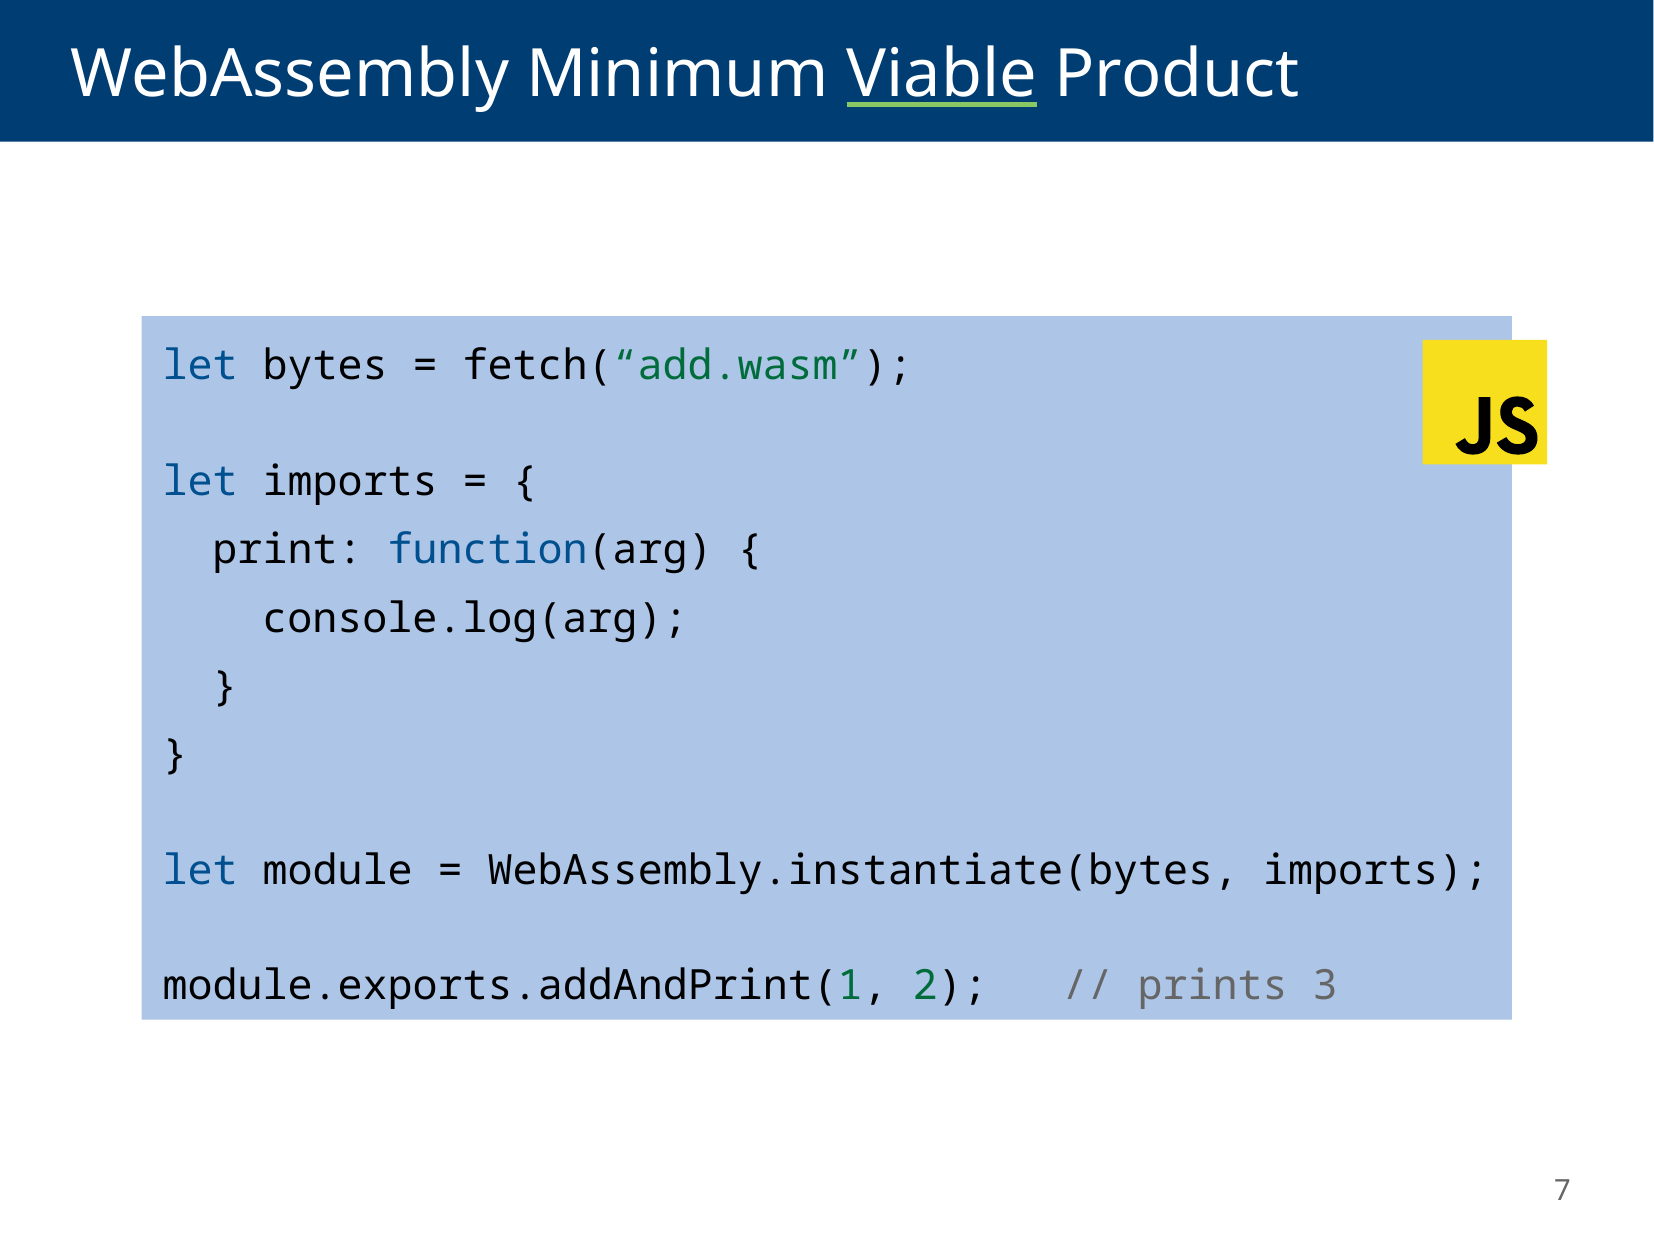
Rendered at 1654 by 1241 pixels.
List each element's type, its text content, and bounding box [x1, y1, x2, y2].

text_box let bytes = fetch(“add.wasm”); let imports = { print: function(arg) { console.log(arg); } } let module = WebAssembly.instantiate(bytes, imports); module.exports.addAndPrint(1, 2); // prints 3 [141, 366, 1512, 970]
title WebAssembly Minimum Viable Product [0, 0, 1654, 142]
picture [1422, 339, 1548, 465]
